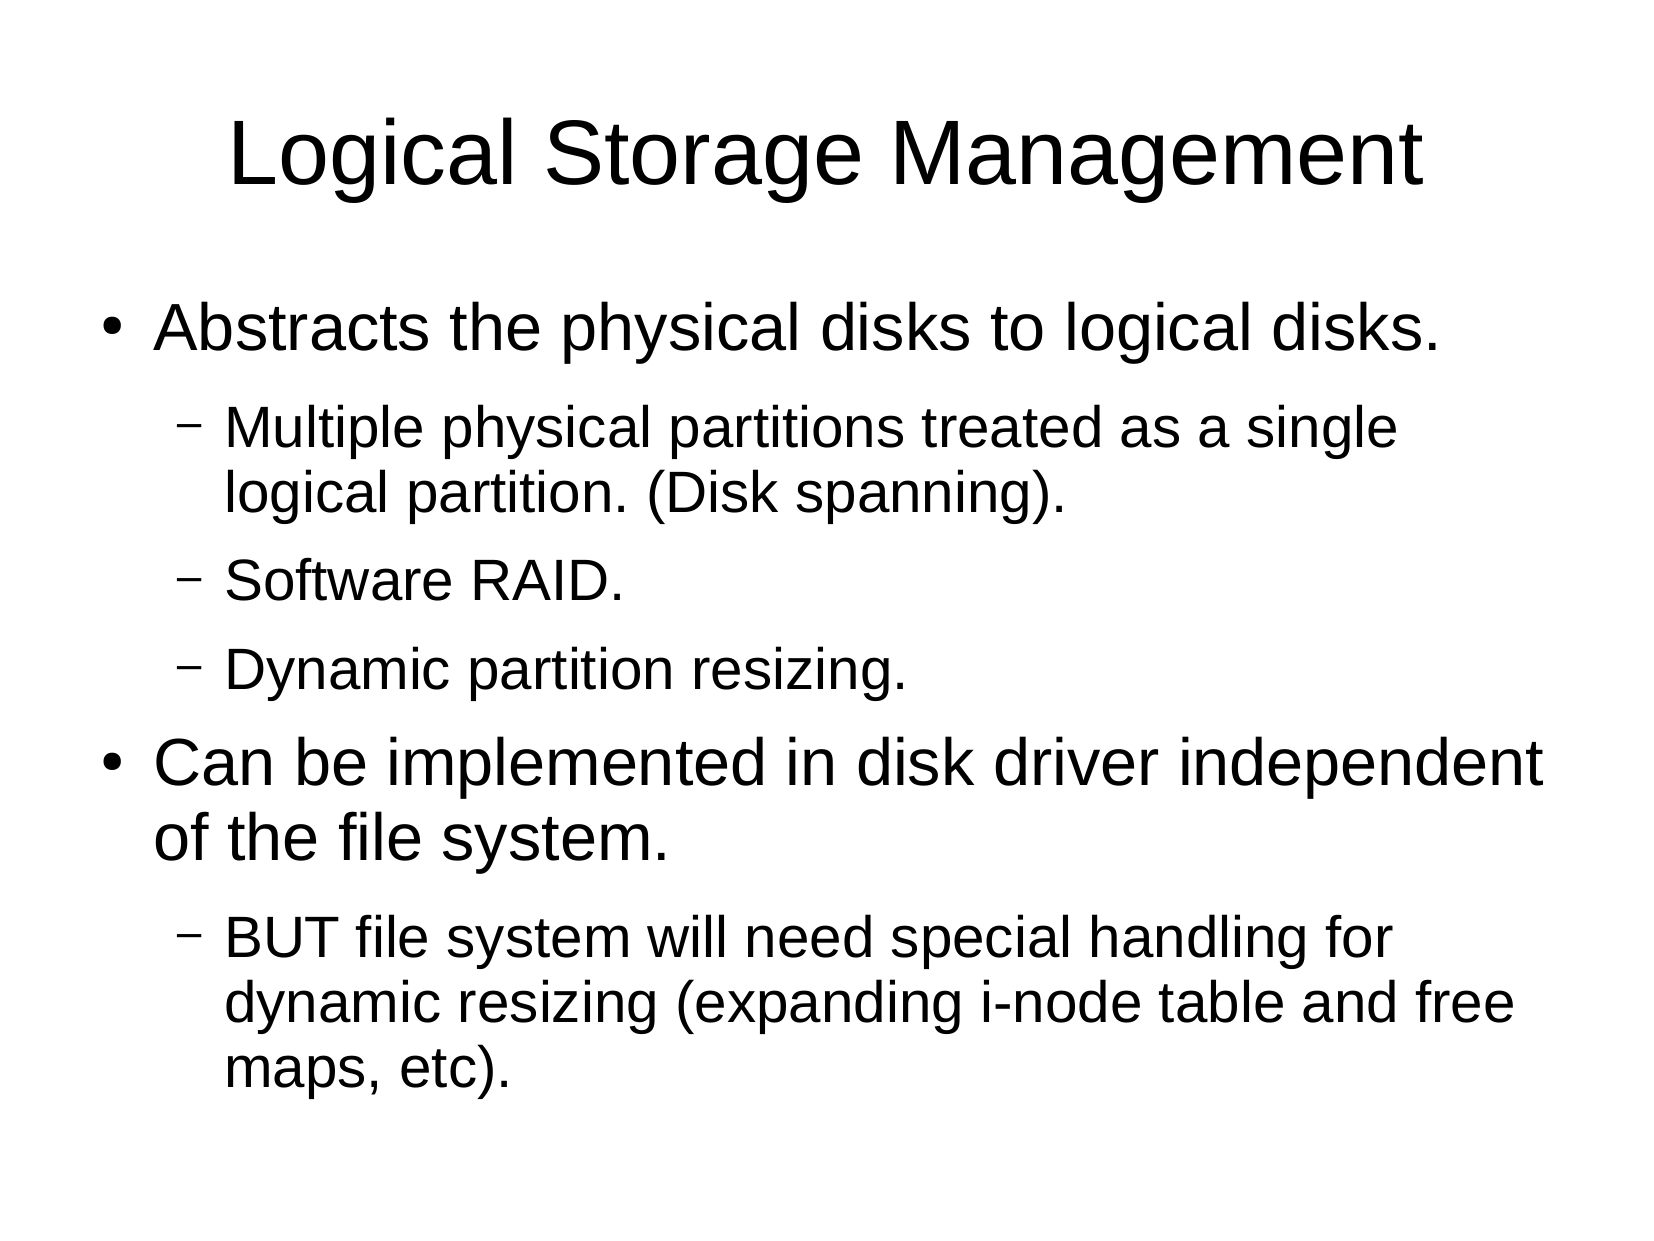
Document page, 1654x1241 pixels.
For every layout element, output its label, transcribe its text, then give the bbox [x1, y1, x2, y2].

title Logical Storage Management [82, 56, 1571, 250]
list Abstracts the physical disks to logical disks. Multiple physical partitions treated as a single logical partition. (Disk spanning). Software RAID. Dynamic partition resizing. Can be implemented in disk driver independent of the file system. BUT file system will need special handling for dynamic resizing (expanding i-node table and free maps, etc). [82, 290, 1571, 1098]
